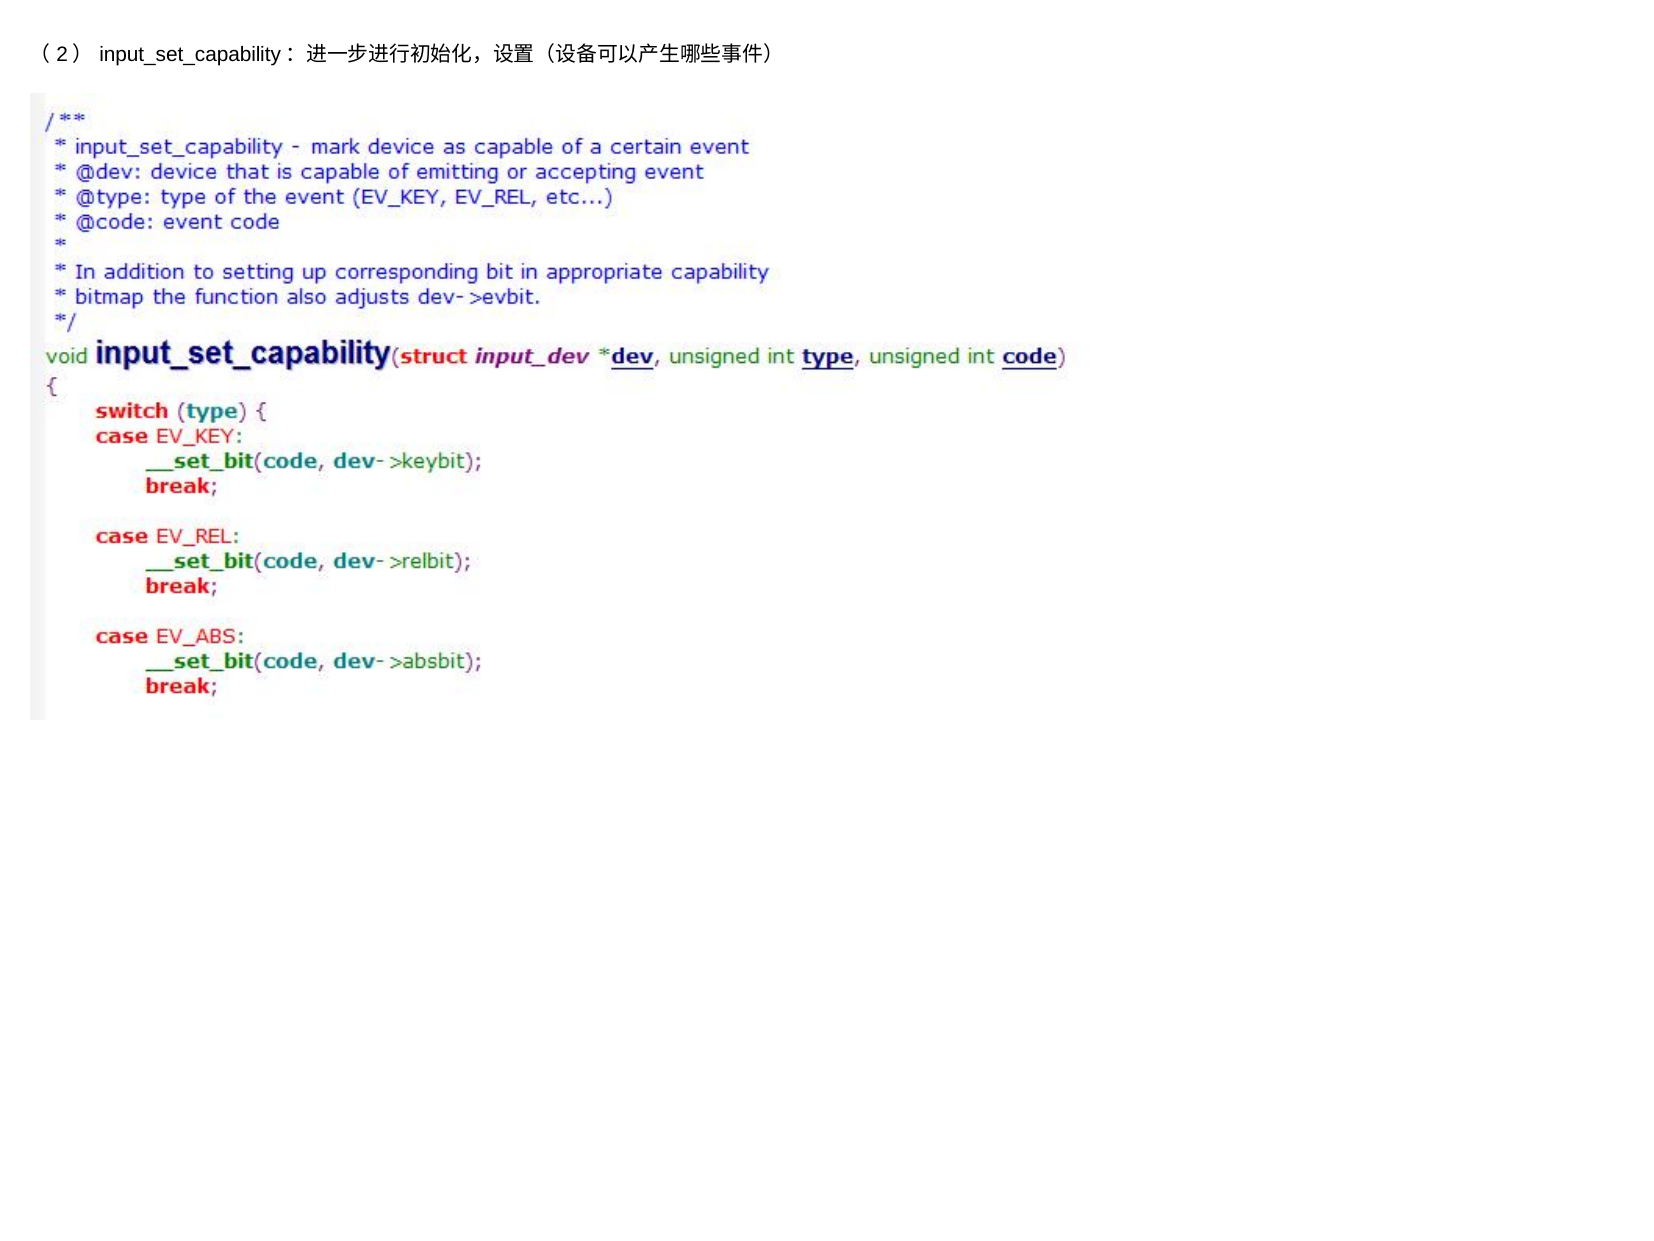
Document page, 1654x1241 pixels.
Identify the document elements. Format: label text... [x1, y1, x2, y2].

picture [30, 93, 1118, 721]
text_box （2）input_set_capability：进一步进行初始化，设置（设备可以产生哪些事件） [15, 30, 800, 76]
